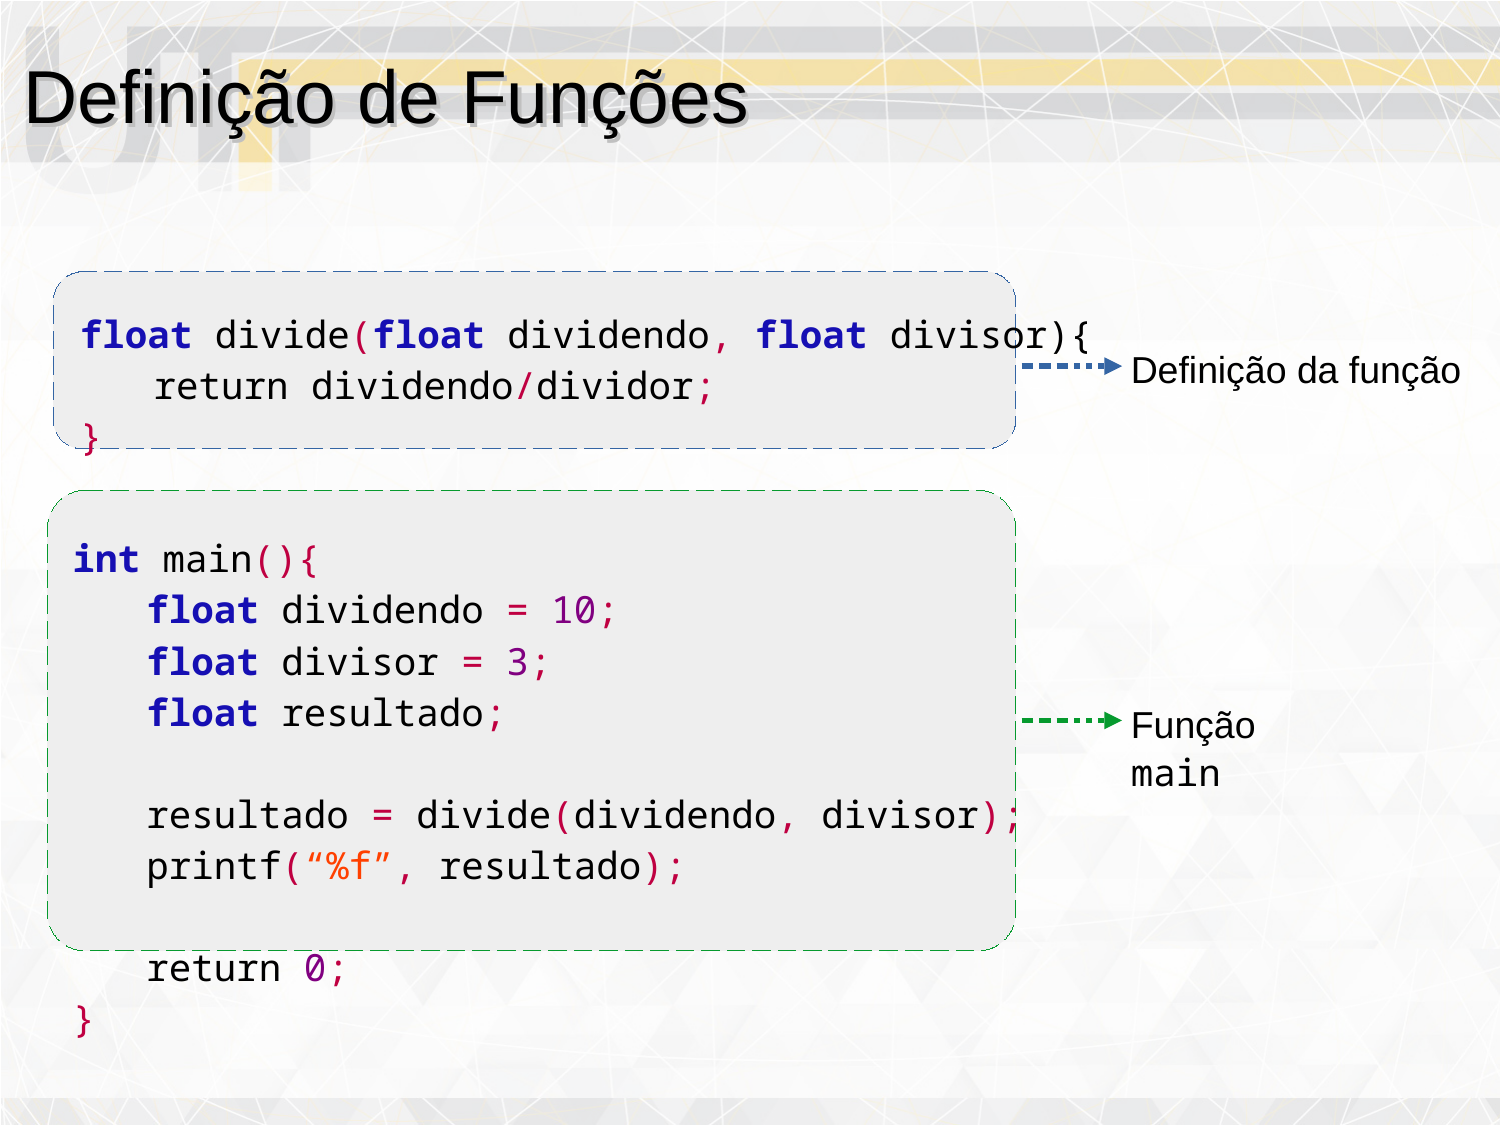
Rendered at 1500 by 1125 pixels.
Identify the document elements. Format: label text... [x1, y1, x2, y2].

text_box [92, 429, 1015, 449]
text_box Função main [1116, 696, 1365, 756]
text_box [47, 490, 1016, 951]
title Definição de Funções [23, 18, 1489, 178]
text_box Definição da função [1116, 342, 1477, 400]
text_box [53, 271, 1016, 449]
text_box int main(){ float dividendo = 10; float divisor = 3; float resultado; resultado = divide(dividendo, divisor); printf(“%f”, resultado); return 0; } [57, 525, 961, 916]
text_box float divide(float dividendo, float divisor){ return dividendo/dividor; } [64, 301, 1018, 429]
